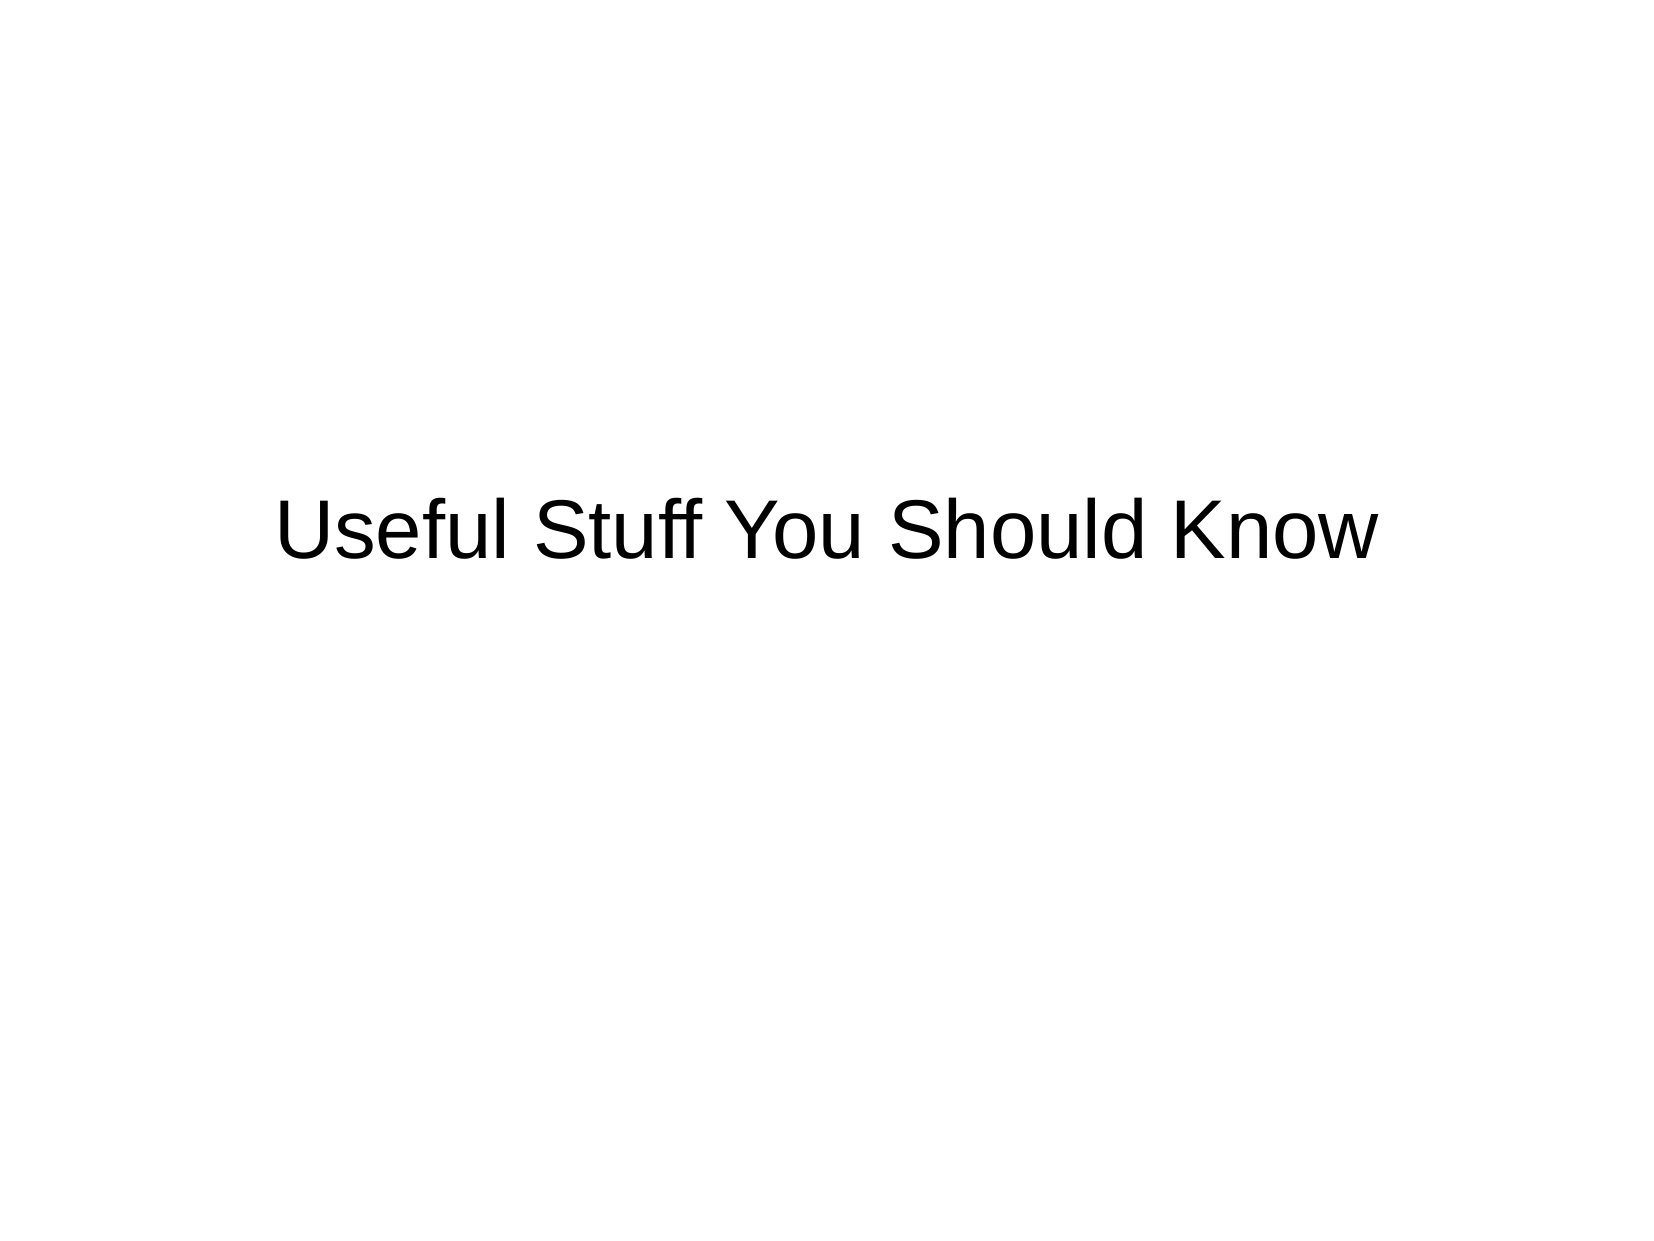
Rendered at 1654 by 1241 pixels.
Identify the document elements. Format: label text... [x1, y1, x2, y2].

subtitle Useful Stuff You Should Know [82, 49, 1571, 1010]
